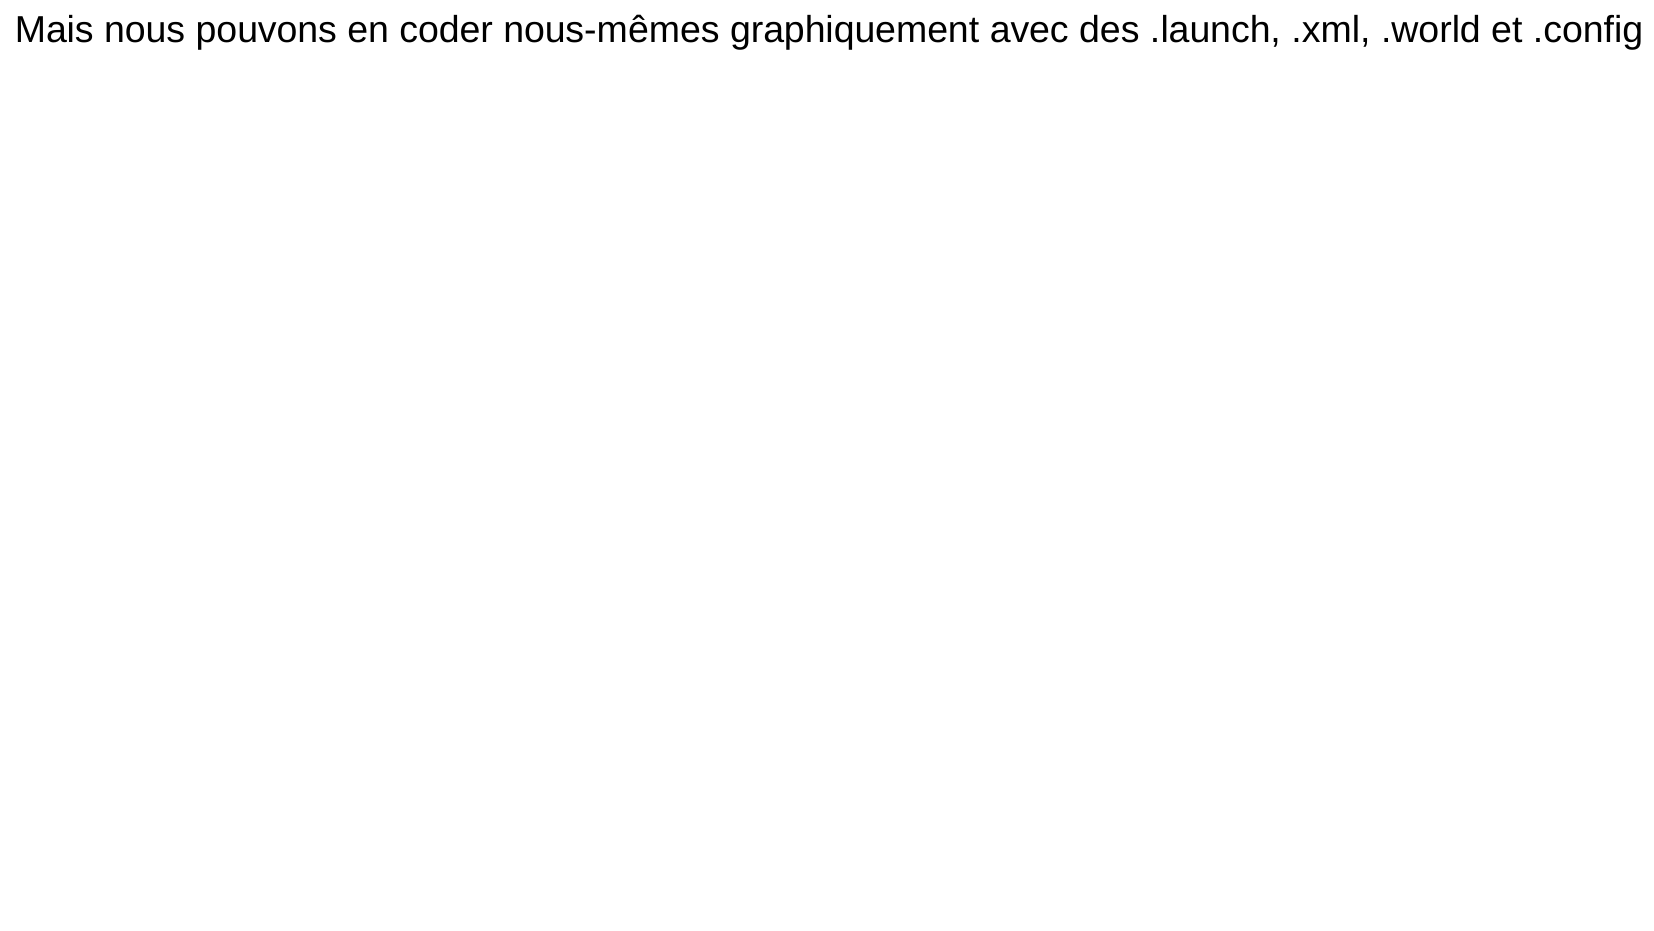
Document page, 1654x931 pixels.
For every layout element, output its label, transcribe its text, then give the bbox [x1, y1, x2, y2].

text_box Mais nous pouvons en coder nous-mêmes graphiquement avec des .launch, .xml, .world et .config [0, 0, 1654, 58]
